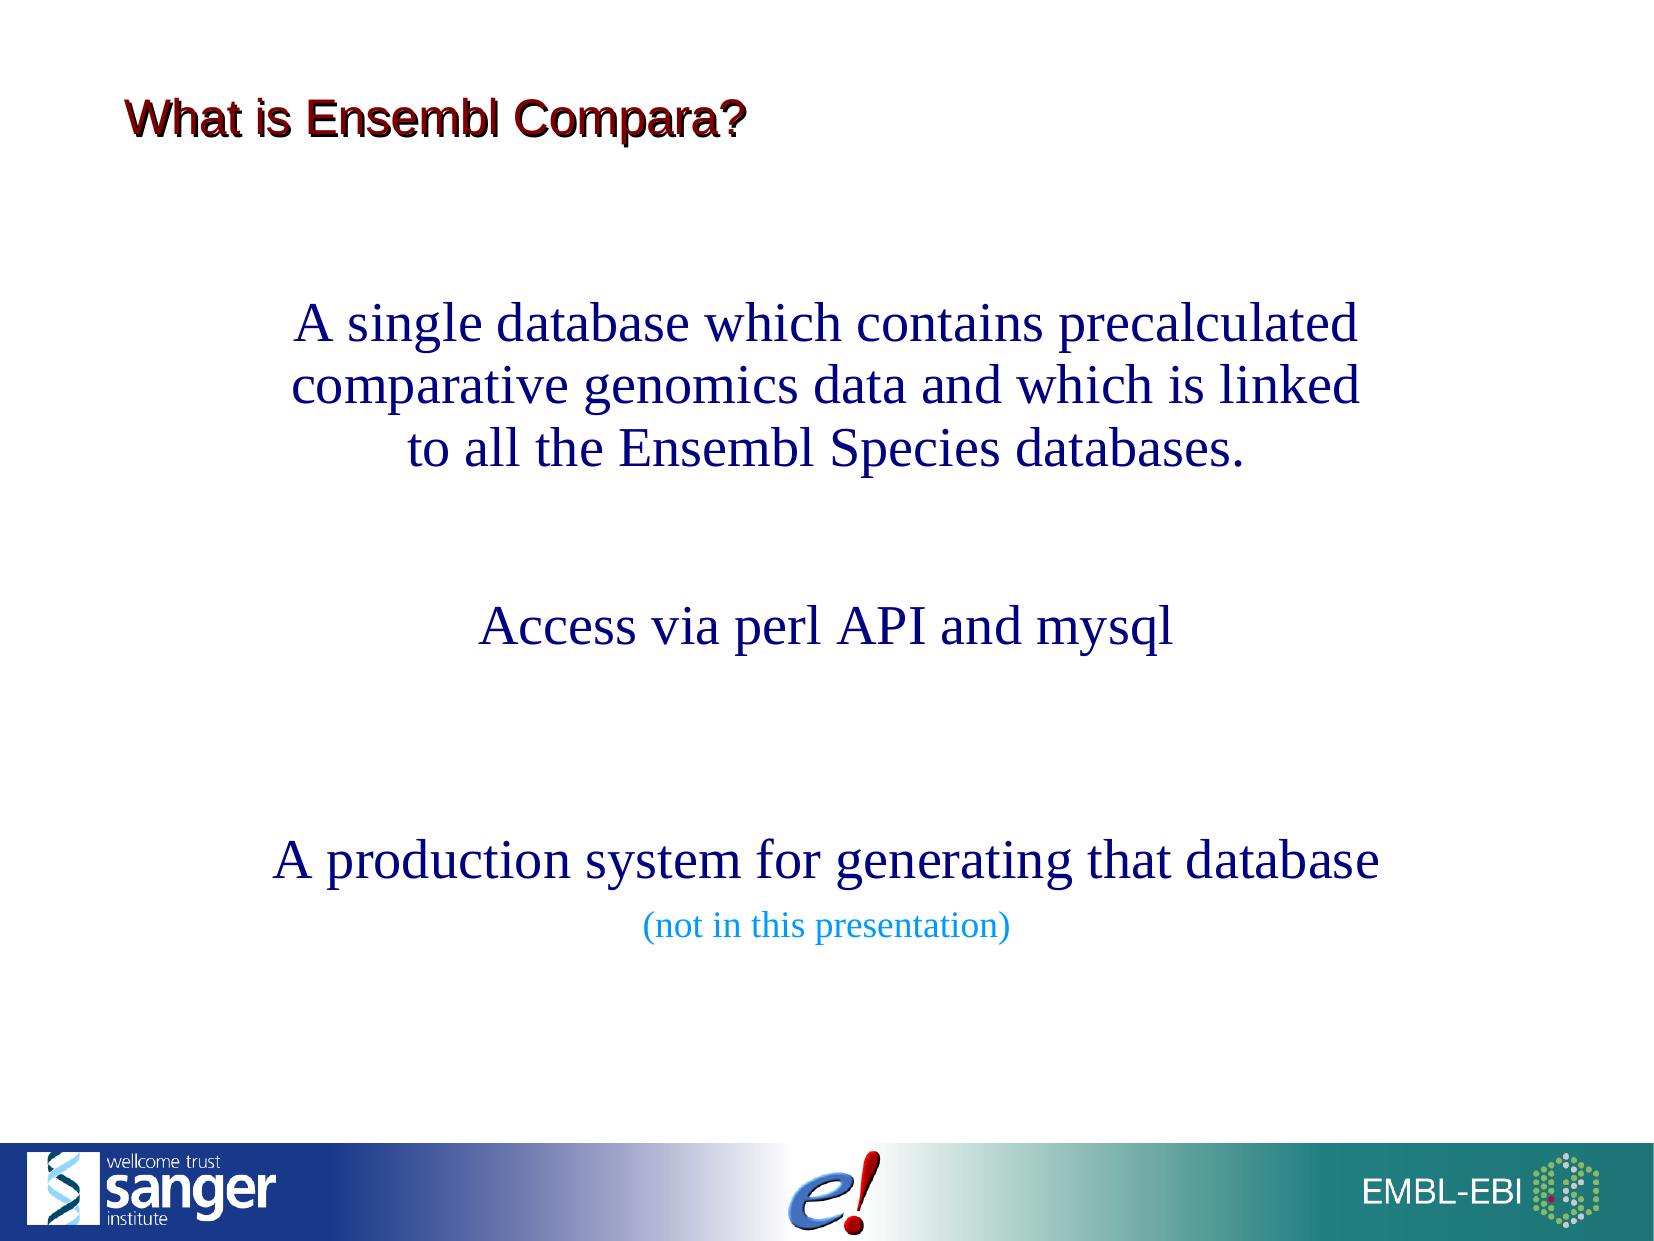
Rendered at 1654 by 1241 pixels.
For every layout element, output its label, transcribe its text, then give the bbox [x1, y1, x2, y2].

text_box A single database which contains precalculated comparative genomics data and which is linked to all the Ensembl Species databases. [247, 283, 1406, 488]
text_box Access via perl API and mysql [247, 586, 1406, 665]
title What is Ensembl Compara? [123, 37, 1527, 201]
text_box A production system for generating that database (not in this presentation)‏ [247, 820, 1406, 954]
picture [0, 1143, 1654, 1241]
